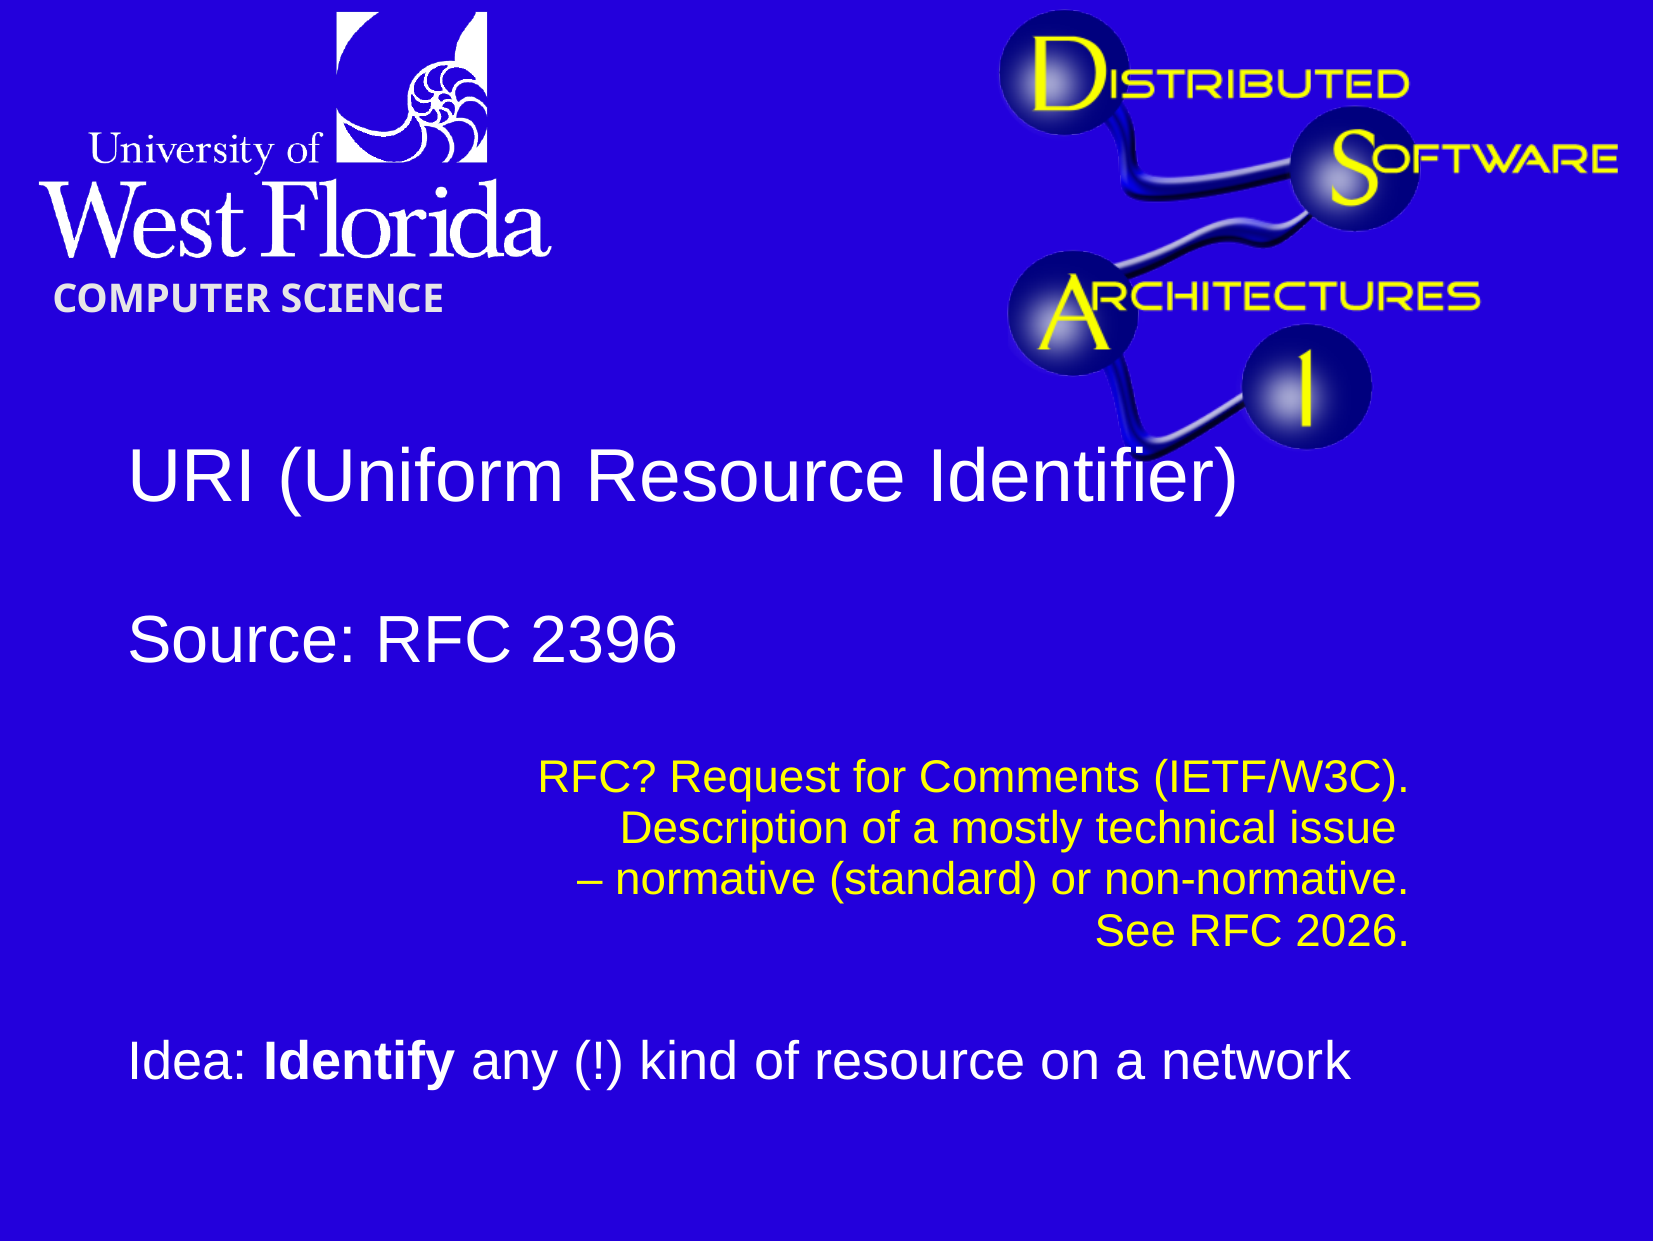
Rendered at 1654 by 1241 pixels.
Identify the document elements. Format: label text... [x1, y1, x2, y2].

picture [37, 0, 559, 262]
text_box URI (Uniform Resource Identifier) Source: RFC 2396 RFC? Request for Comments (IETF/W3C). Description of a mostly technical issue – normative (standard) or non-normative. See RFC 2026. Idea: Identify any (!) kind of resource on a network [112, 426, 1426, 1100]
text_box COMPUTER SCIENCE [37, 262, 563, 334]
picture [910, 0, 1653, 506]
